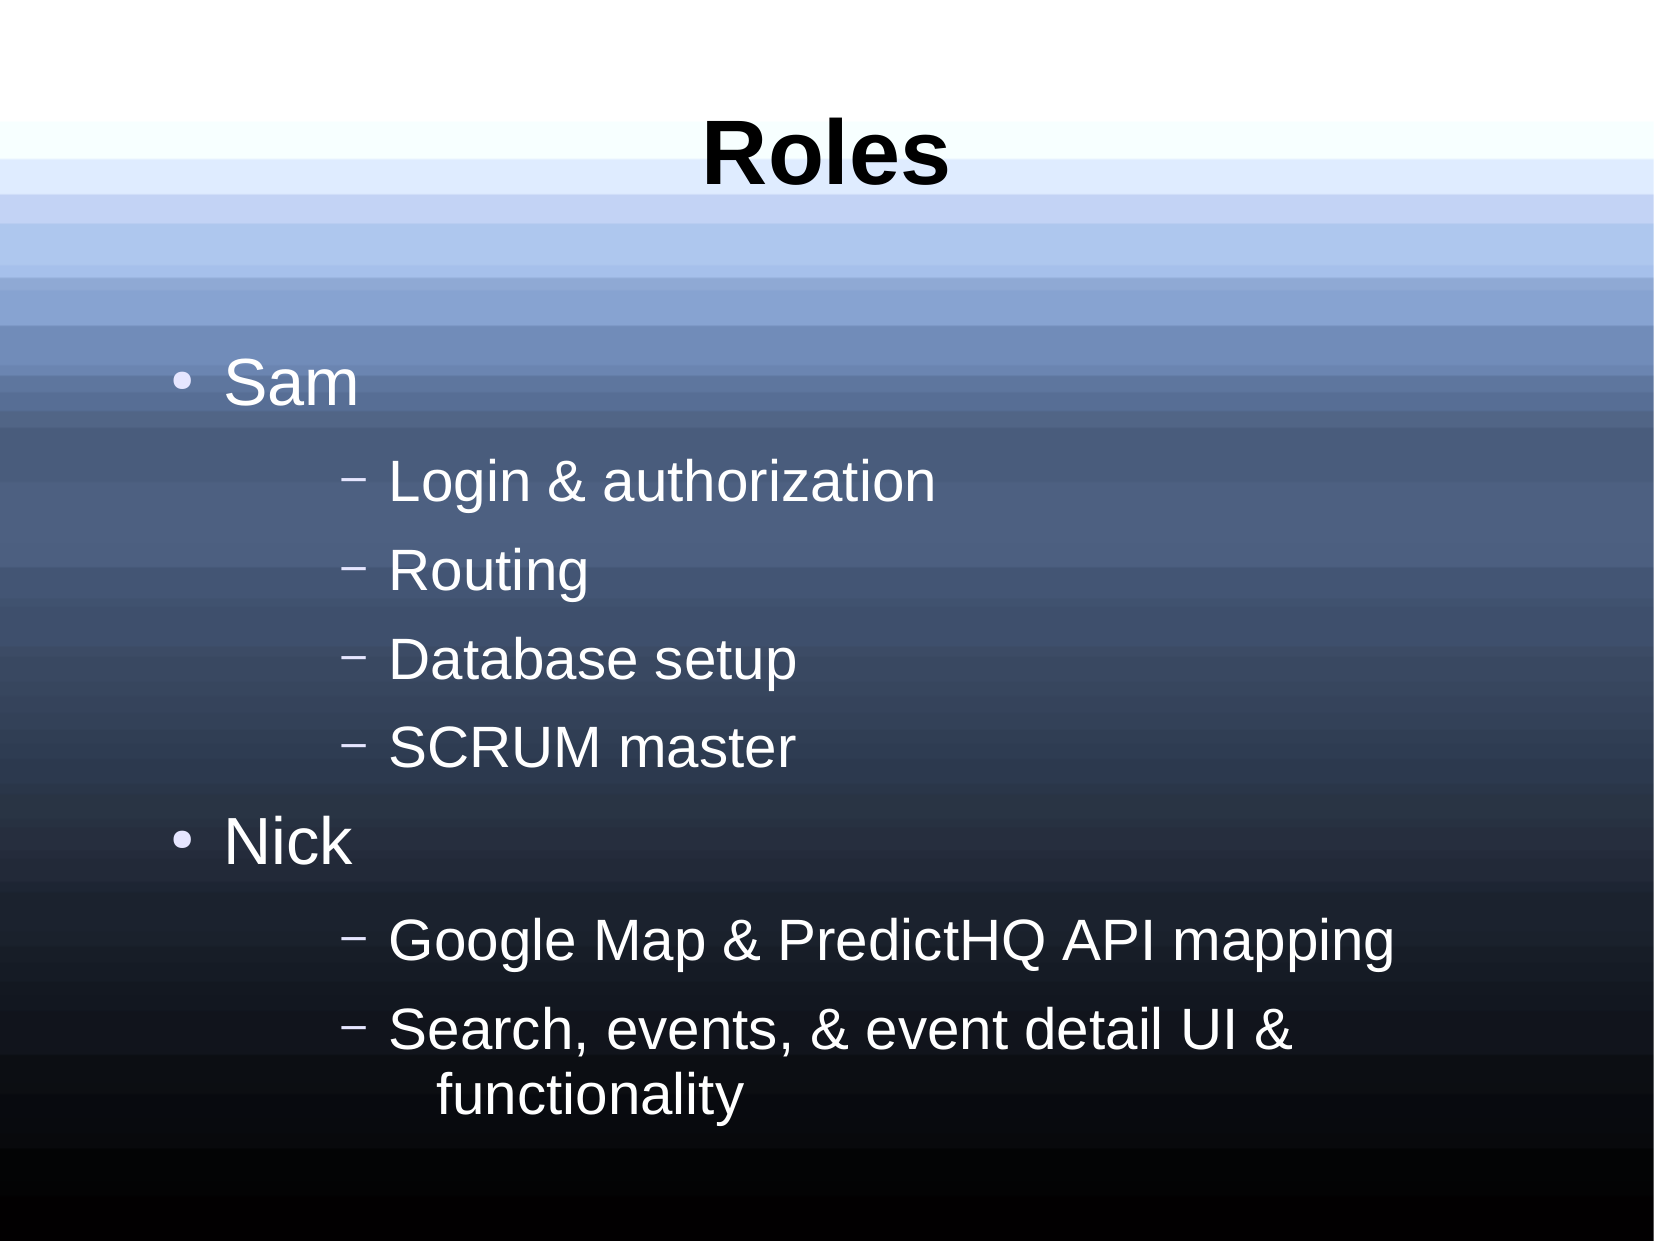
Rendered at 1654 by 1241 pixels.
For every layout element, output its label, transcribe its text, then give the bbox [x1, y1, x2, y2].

list Sam Login & authorization Routing Database setup SCRUM master Nick Google Map & PredictHQ API mapping Search, events, & event detail UI & functionality [152, 344, 1534, 1127]
picture [0, 0, 1654, 1241]
title Roles [82, 49, 1571, 257]
